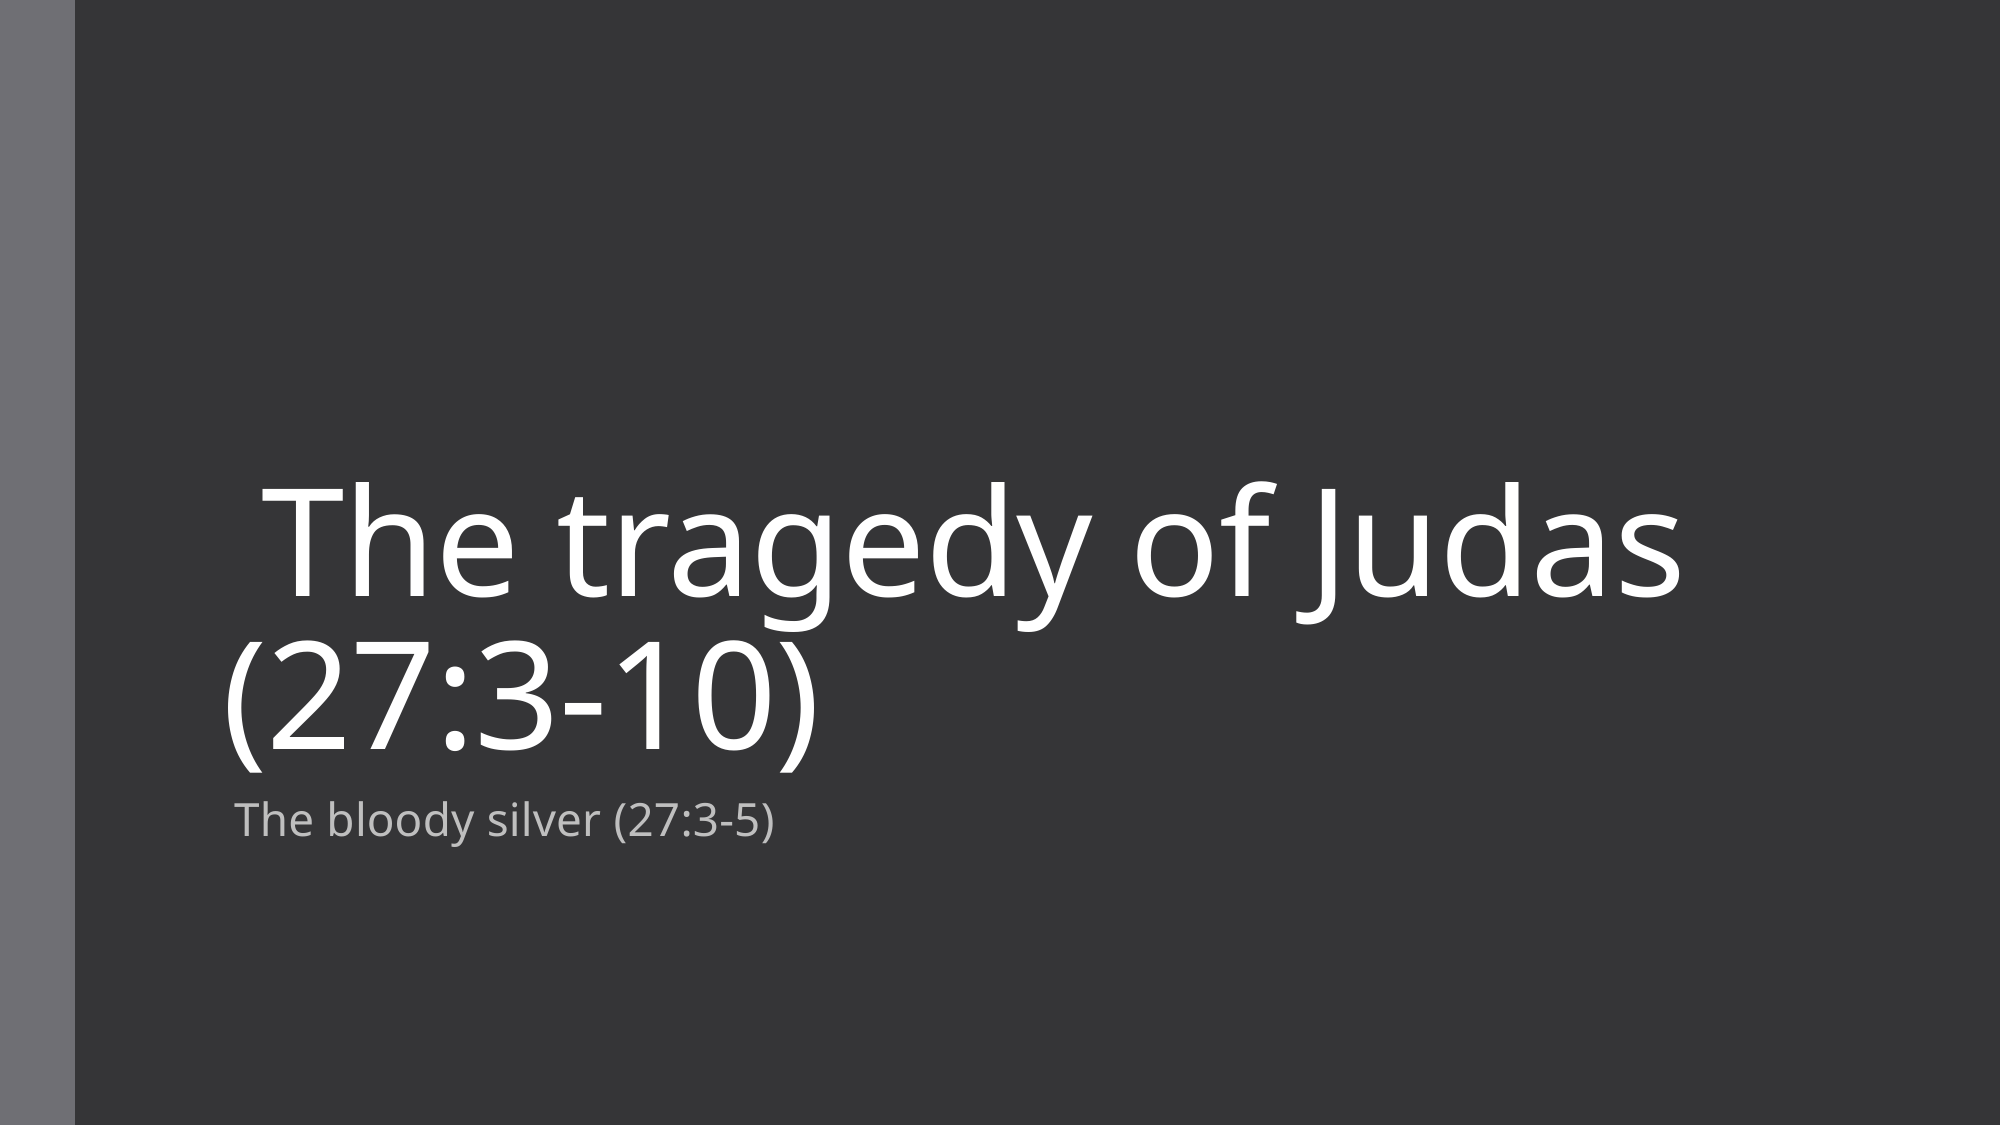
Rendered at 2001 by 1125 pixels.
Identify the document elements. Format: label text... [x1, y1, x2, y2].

subtitle The bloody silver (27:3-5) [206, 787, 1752, 1066]
title The tragedy of Judas (27:3-10) [206, 124, 1752, 787]
